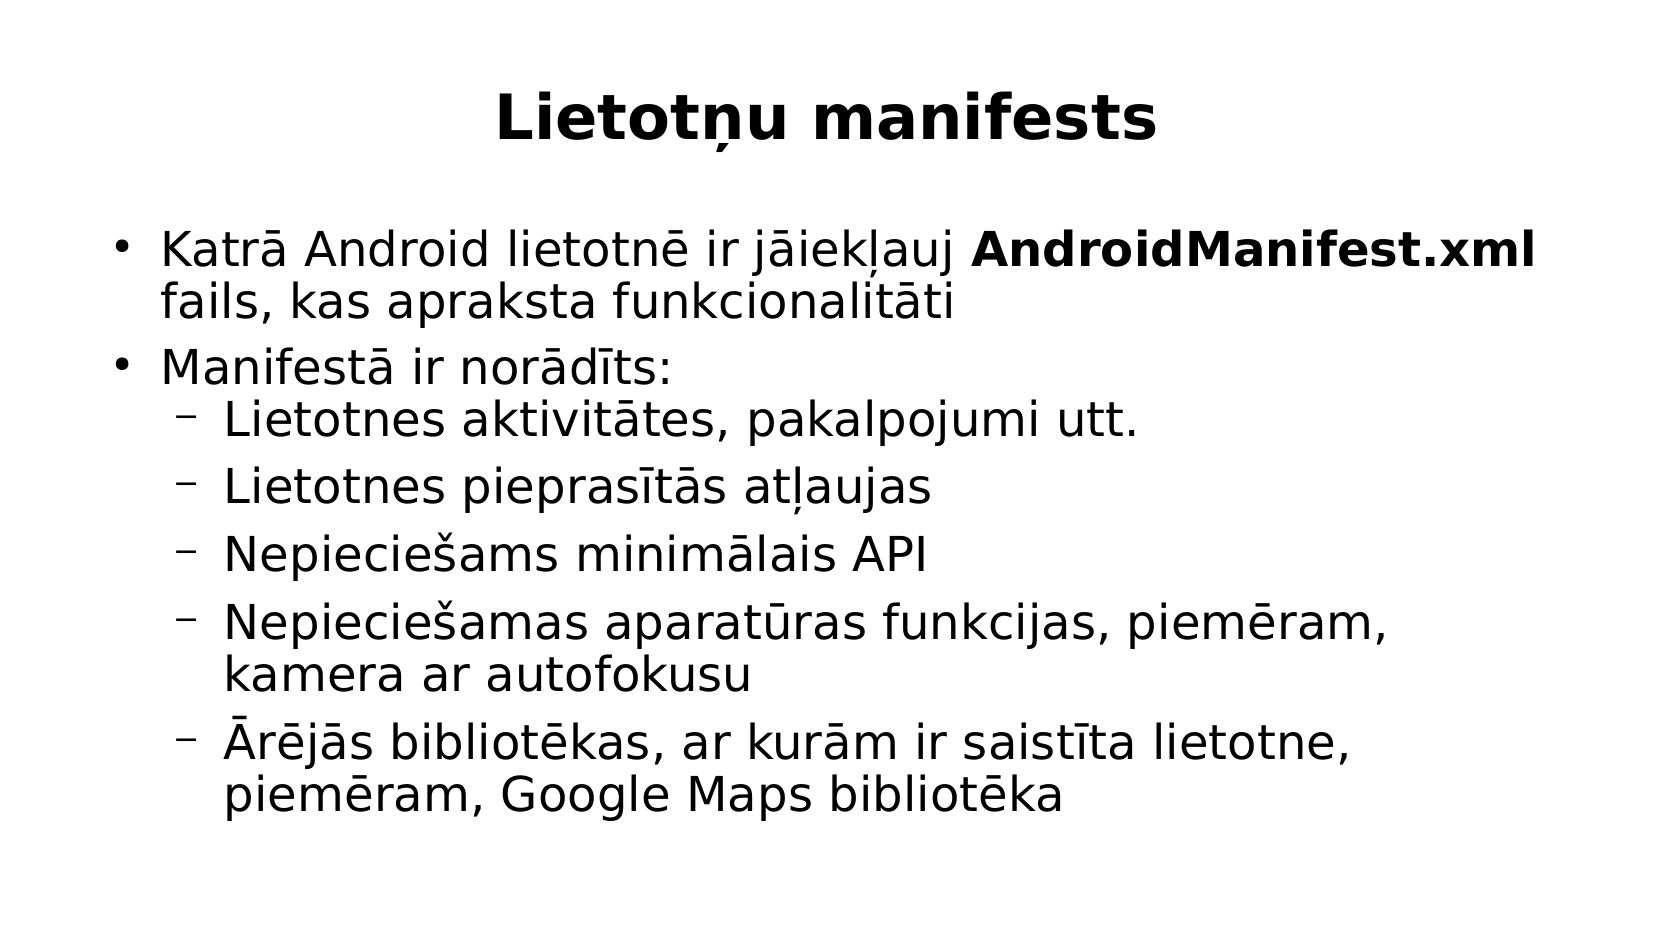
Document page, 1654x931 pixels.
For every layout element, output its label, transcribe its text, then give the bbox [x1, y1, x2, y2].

title Lietotņu manifests [82, 37, 1571, 193]
list Katrā Android lietotnē ir jāiekļauj AndroidManifest.xml fails, kas apraksta funkcionalitāti Manifestā ir norādīts: Lietotnes aktivitātes, pakalpojumi utt. Lietotnes pieprasītās atļaujas Nepieciešams minimālais API Nepieciešamas aparatūras funkcijas, piemēram, kamera ar autofokusu Ārējās bibliotēkas, ar kurām ir saistīta lietotne, piemēram, Google Maps bibliotēka [82, 217, 1571, 831]
